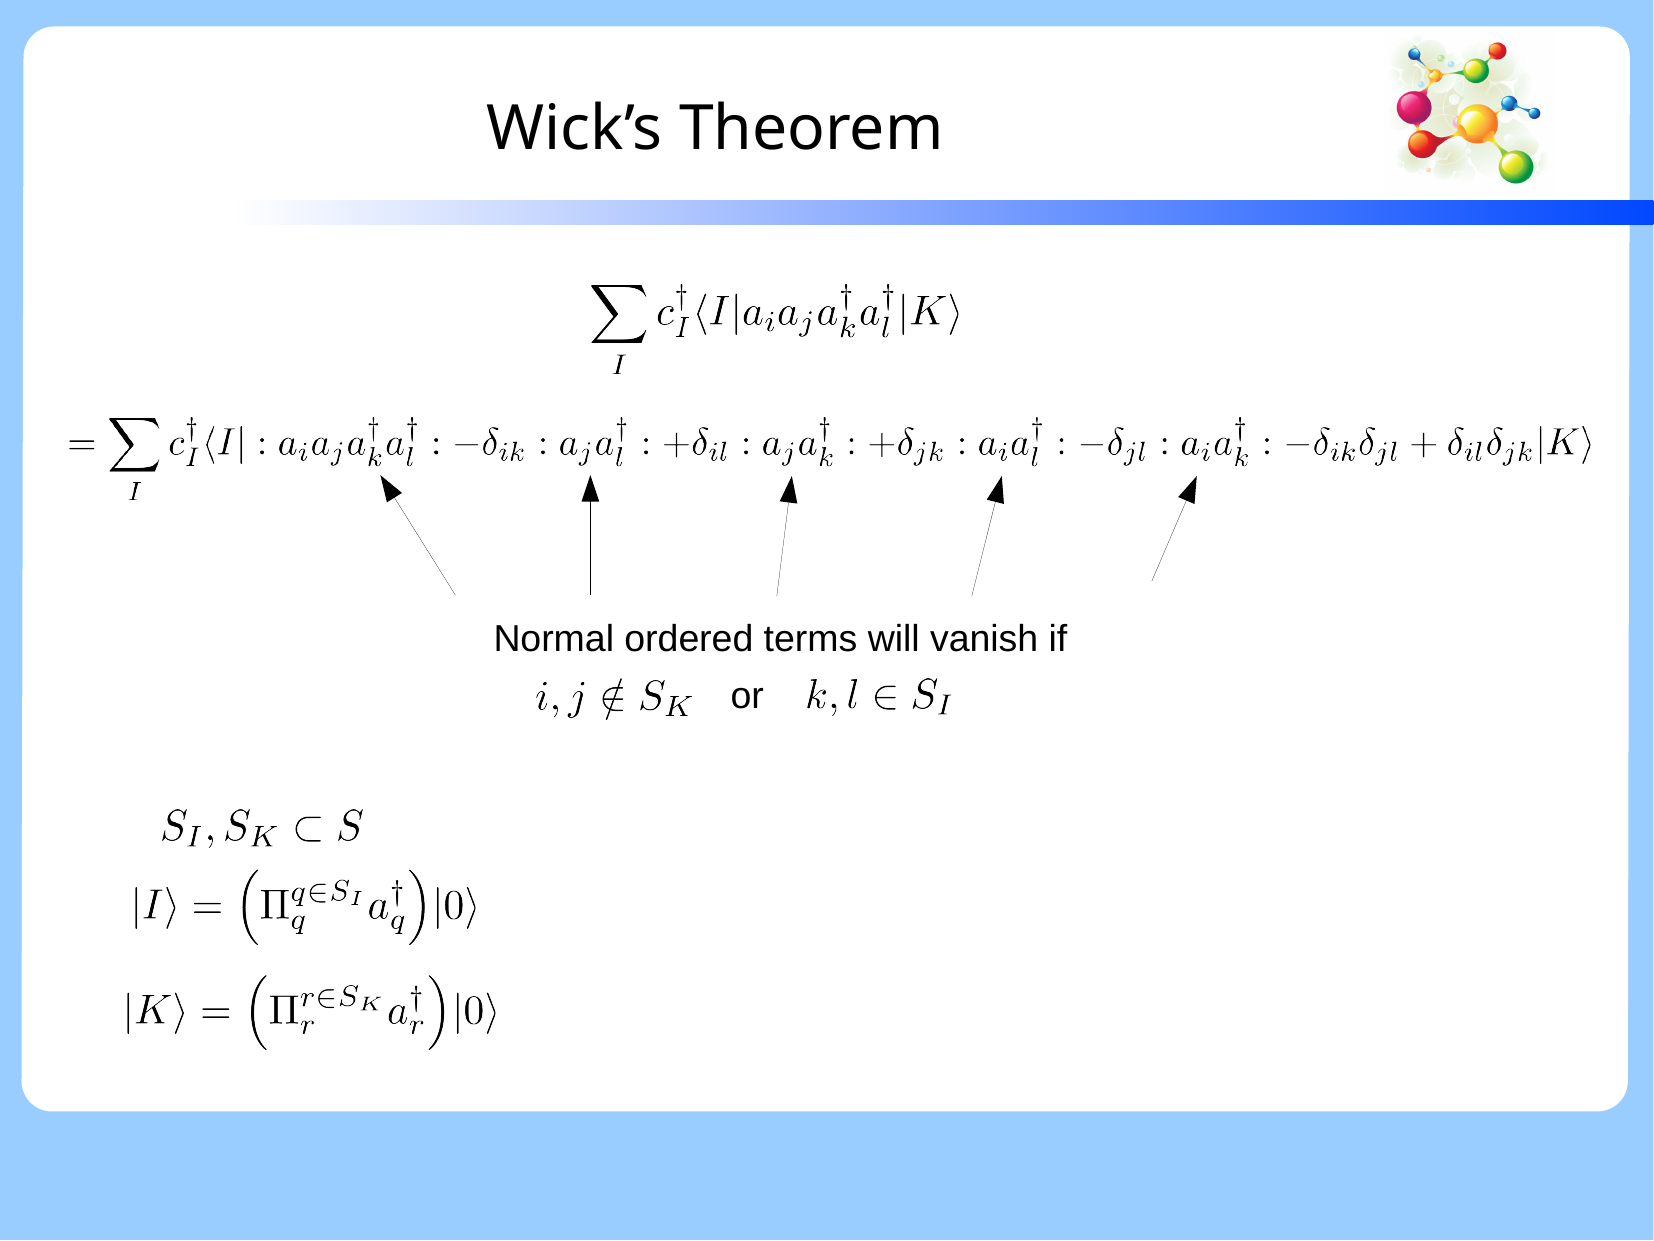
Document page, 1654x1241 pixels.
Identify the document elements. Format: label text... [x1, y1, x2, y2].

table_cell [873, 201, 877, 224]
picture [135, 869, 476, 945]
picture [1382, 29, 1556, 195]
picture [127, 975, 496, 1051]
table_cell [956, 201, 961, 224]
picture [807, 678, 952, 716]
picture [536, 678, 692, 721]
picture [591, 284, 959, 374]
text_box Normal ordered terms will vanish if [478, 610, 1091, 667]
picture [69, 417, 1591, 500]
text_box or [715, 666, 791, 724]
picture [162, 809, 363, 848]
text_box [90, 500, 1576, 1241]
title Wick’s Theorem [82, 49, 1332, 201]
text_box [90, 254, 1576, 417]
